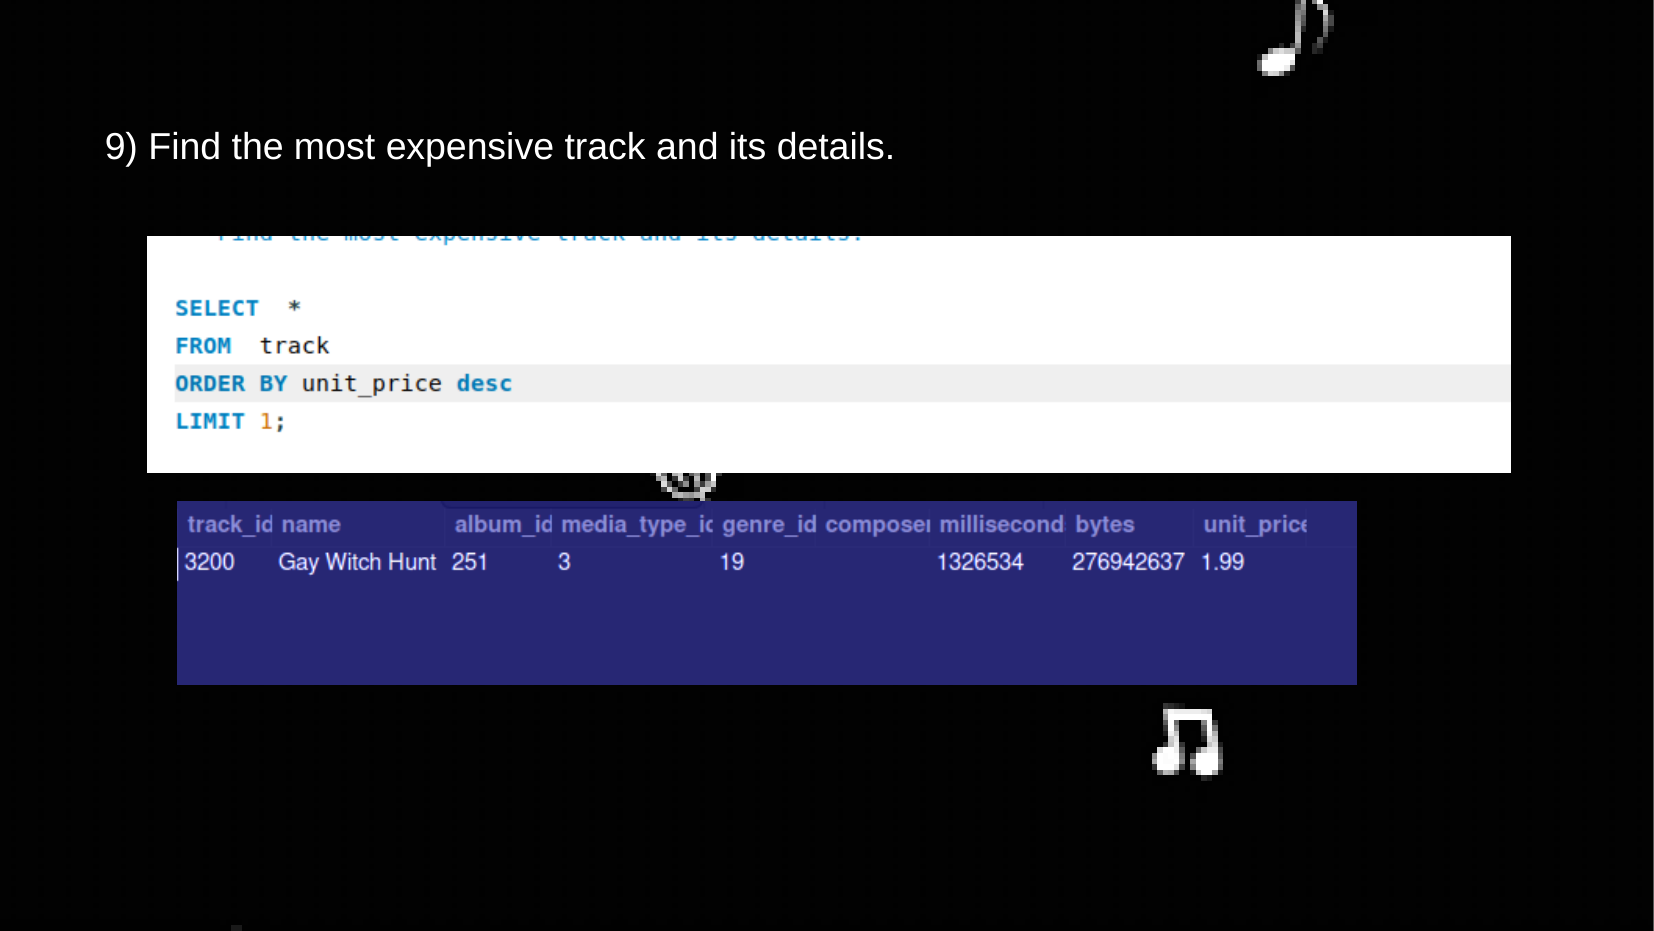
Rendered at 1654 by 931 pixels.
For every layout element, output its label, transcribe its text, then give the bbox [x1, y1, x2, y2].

picture [0, 0, 1654, 931]
text_box 9) Find the most expensive track and its details. [79, 118, 1300, 217]
